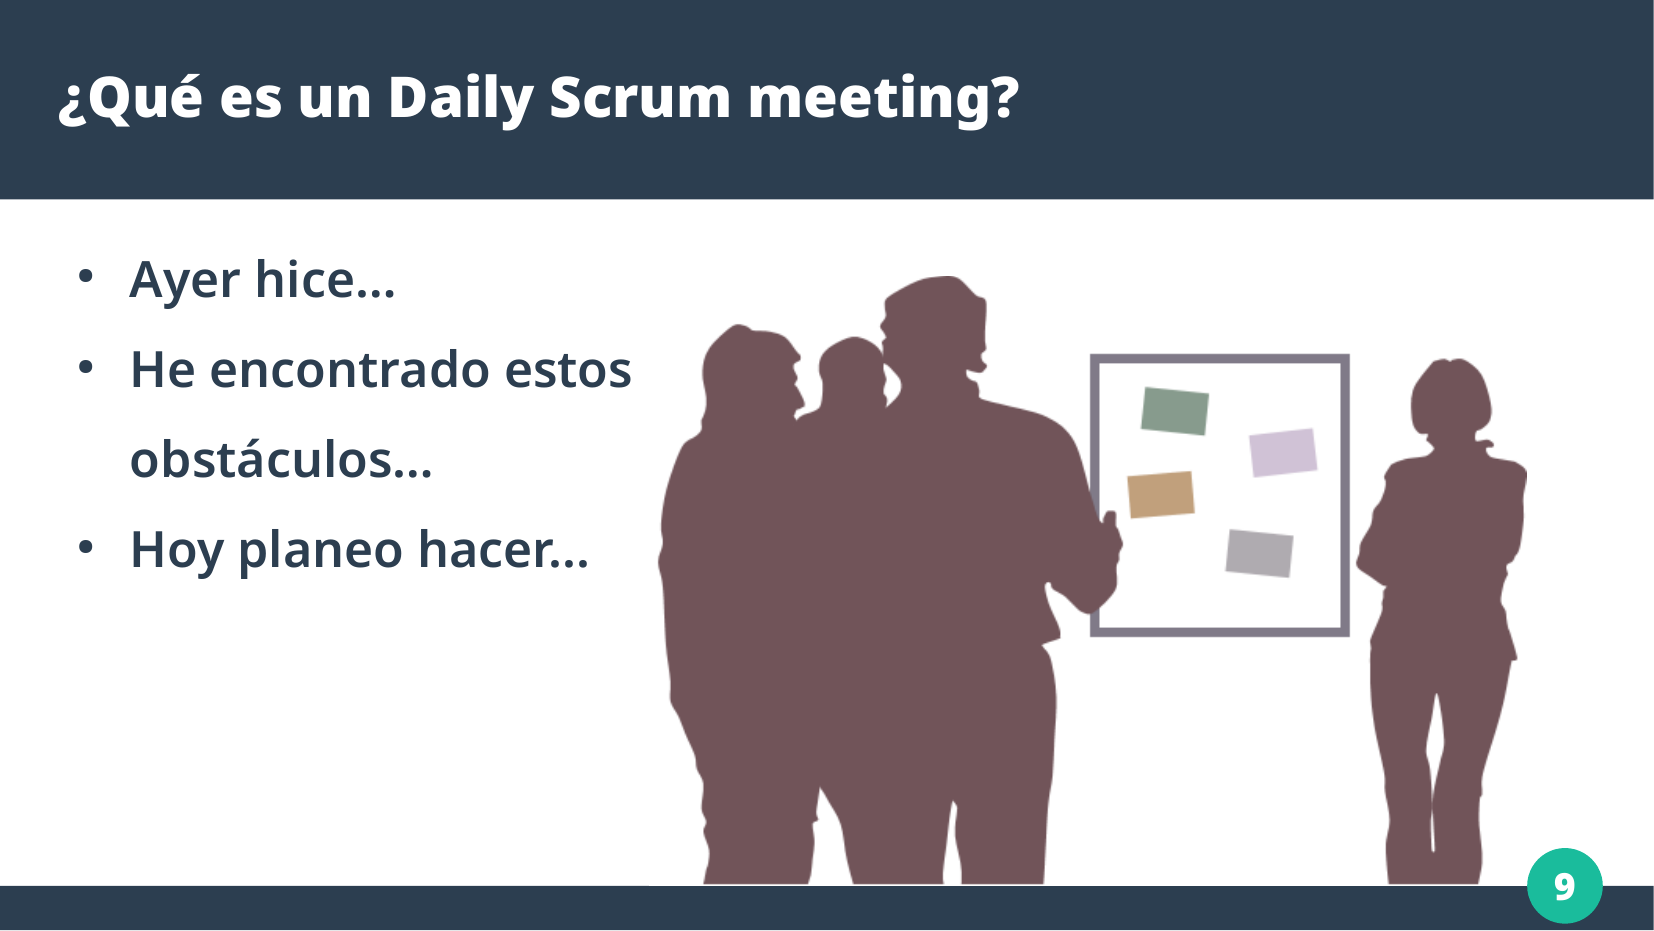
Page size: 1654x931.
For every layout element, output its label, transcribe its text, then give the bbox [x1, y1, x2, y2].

picture [649, 276, 1527, 886]
list Ayer hice… He encontrado estos obstáculos… Hoy planeo hacer... [59, 243, 1595, 864]
title ¿Qué es un Daily Scrum meeting? [59, 37, 1595, 155]
